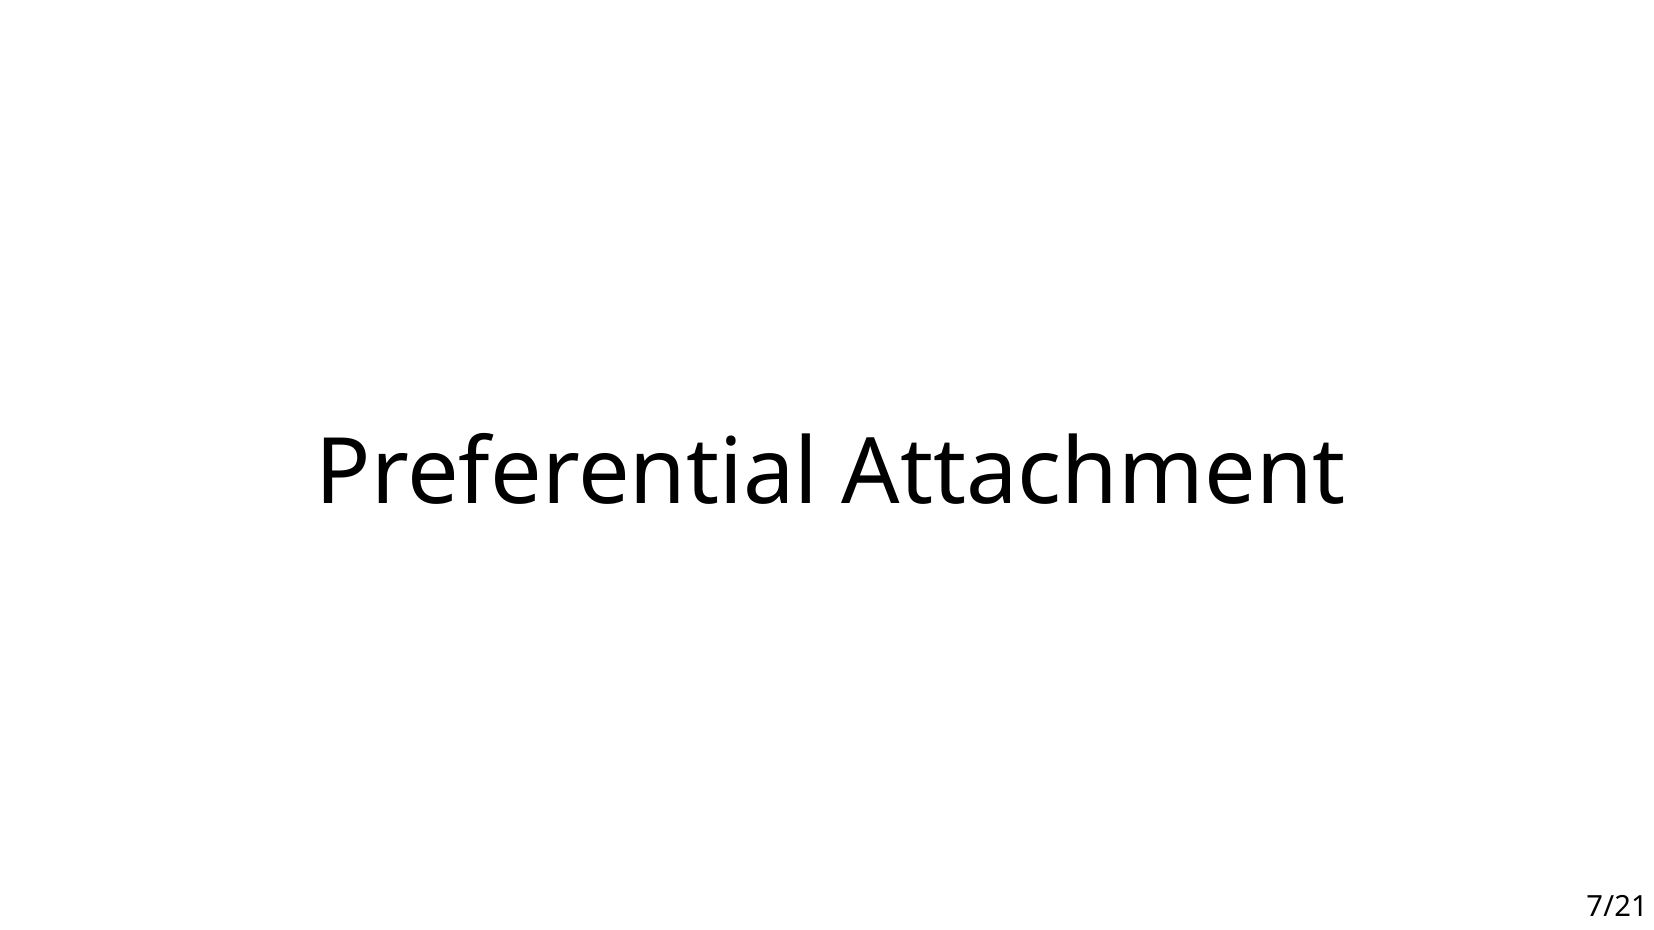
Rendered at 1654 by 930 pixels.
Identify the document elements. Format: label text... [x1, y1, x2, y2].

title Preferential Attachment [87, 390, 1576, 546]
